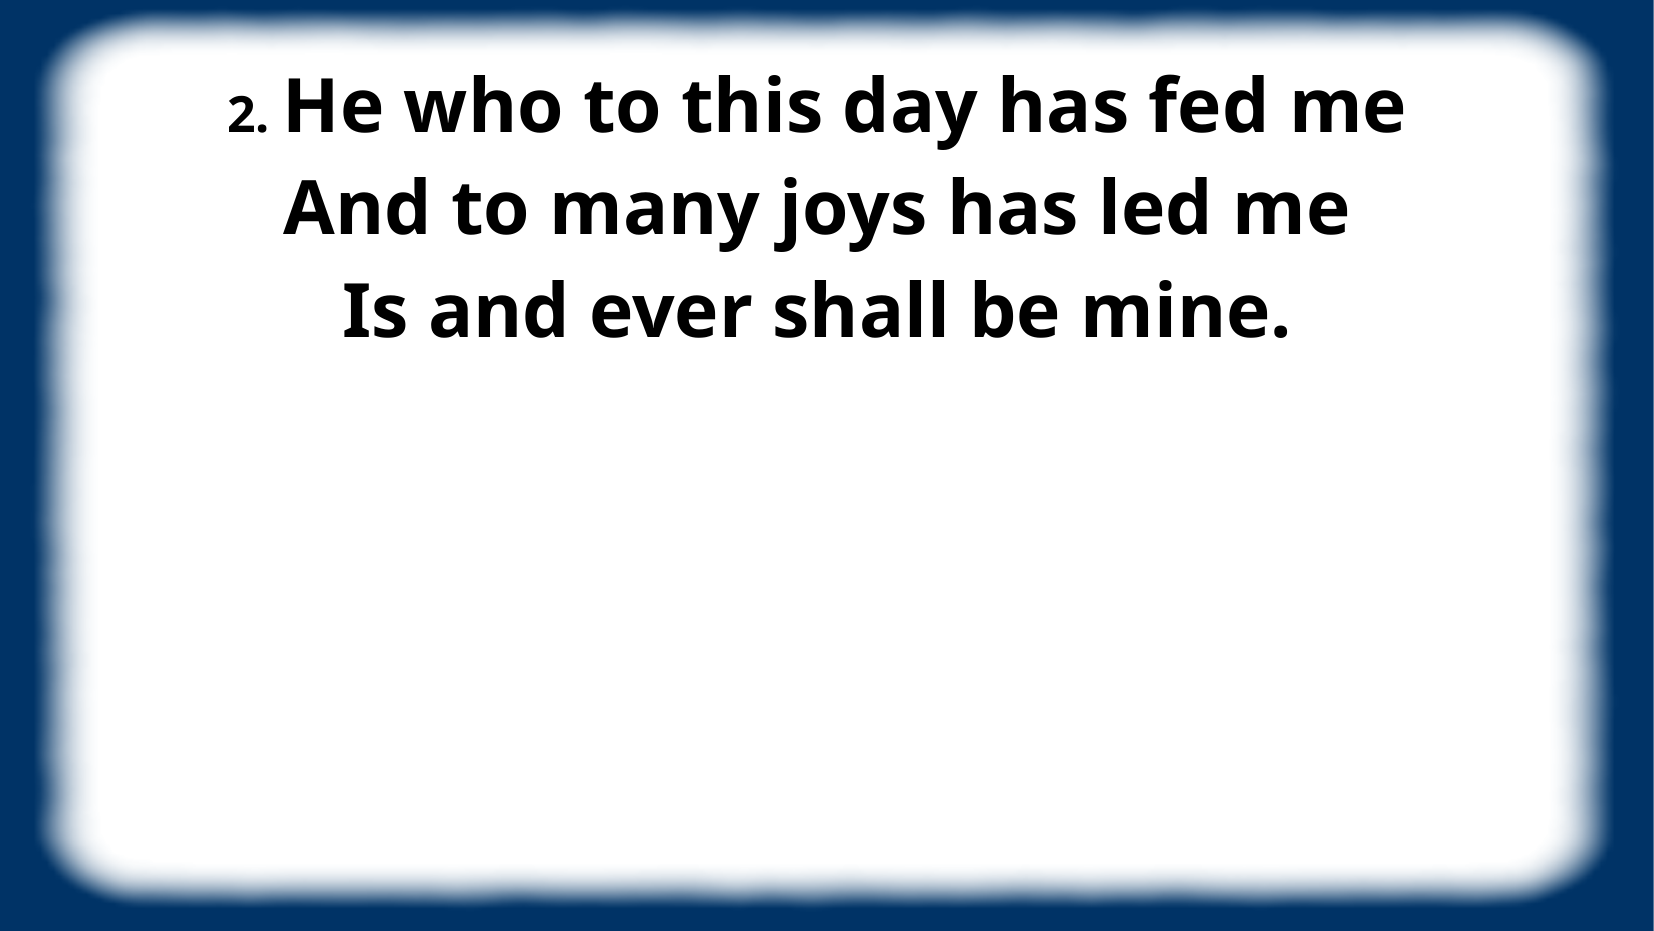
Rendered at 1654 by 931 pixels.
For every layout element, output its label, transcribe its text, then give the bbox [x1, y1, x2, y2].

picture [0, 0, 1654, 931]
text_box 2. He who to this day has fed me And to many joys has led me Is and ever shall be mine. [90, 45, 1546, 361]
